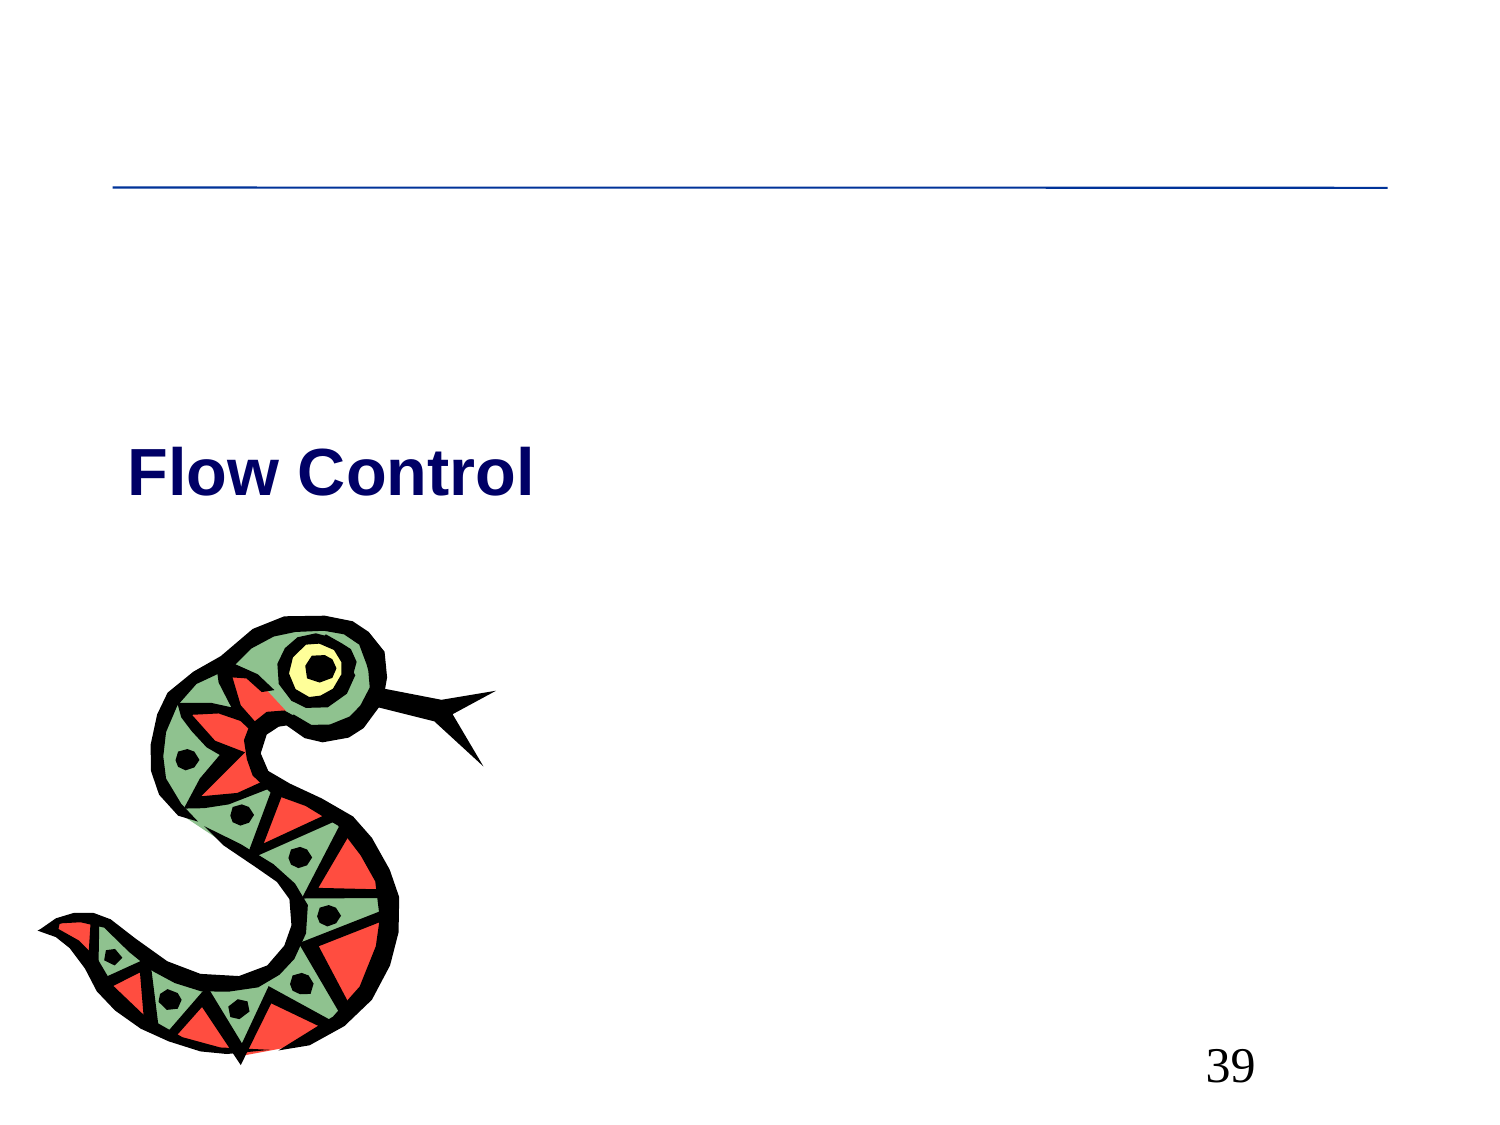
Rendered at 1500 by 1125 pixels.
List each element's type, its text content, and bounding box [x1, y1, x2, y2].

title Flow Control [112, 374, 1388, 563]
text_box [1074, 994, 1387, 1125]
picture [37, 614, 501, 1070]
